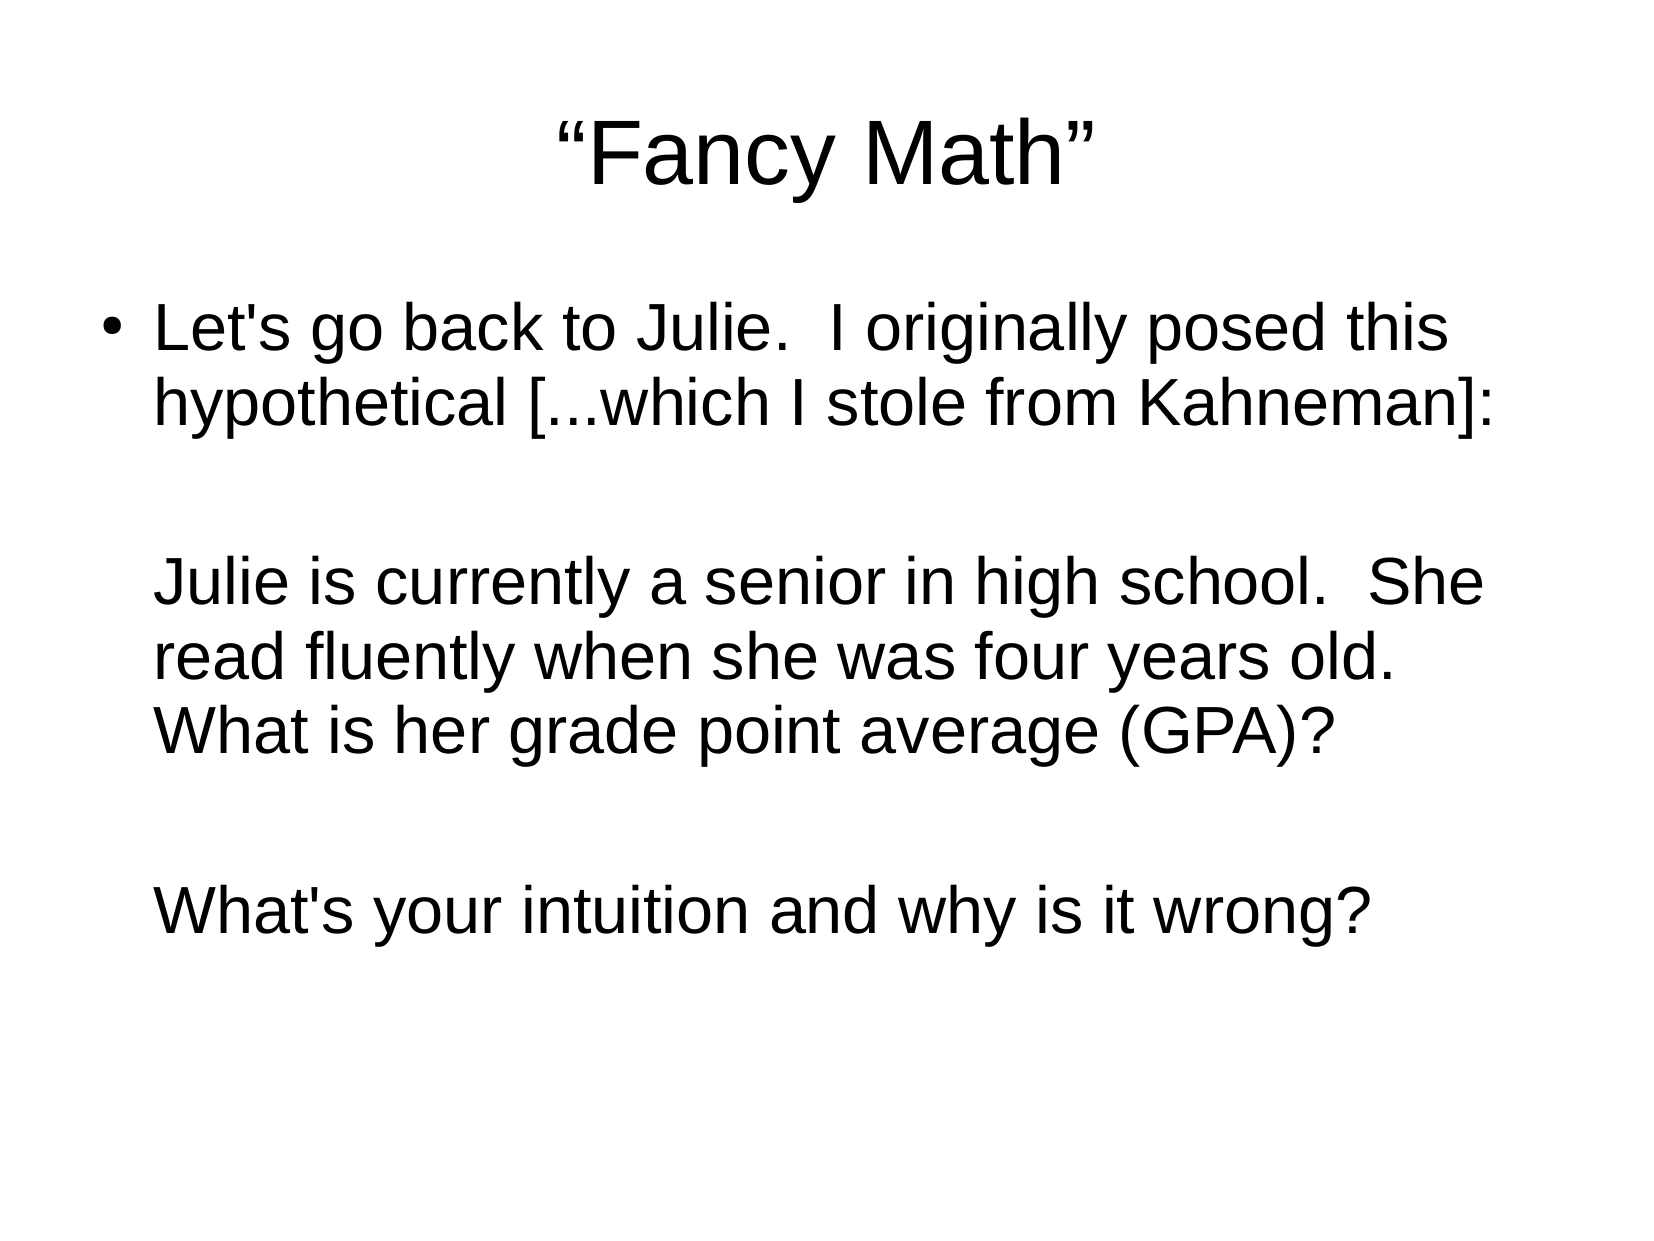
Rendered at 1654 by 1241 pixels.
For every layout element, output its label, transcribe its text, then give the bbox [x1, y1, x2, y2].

list Let's go back to Julie. I originally posed this hypothetical [...which I stole from Kahneman]: Julie is currently a senior in high school. She read fluently when she was four years old. What is her grade point average (GPA)? What's your intuition and why is it wrong? [82, 290, 1571, 1010]
title “Fancy Math” [82, 49, 1571, 257]
